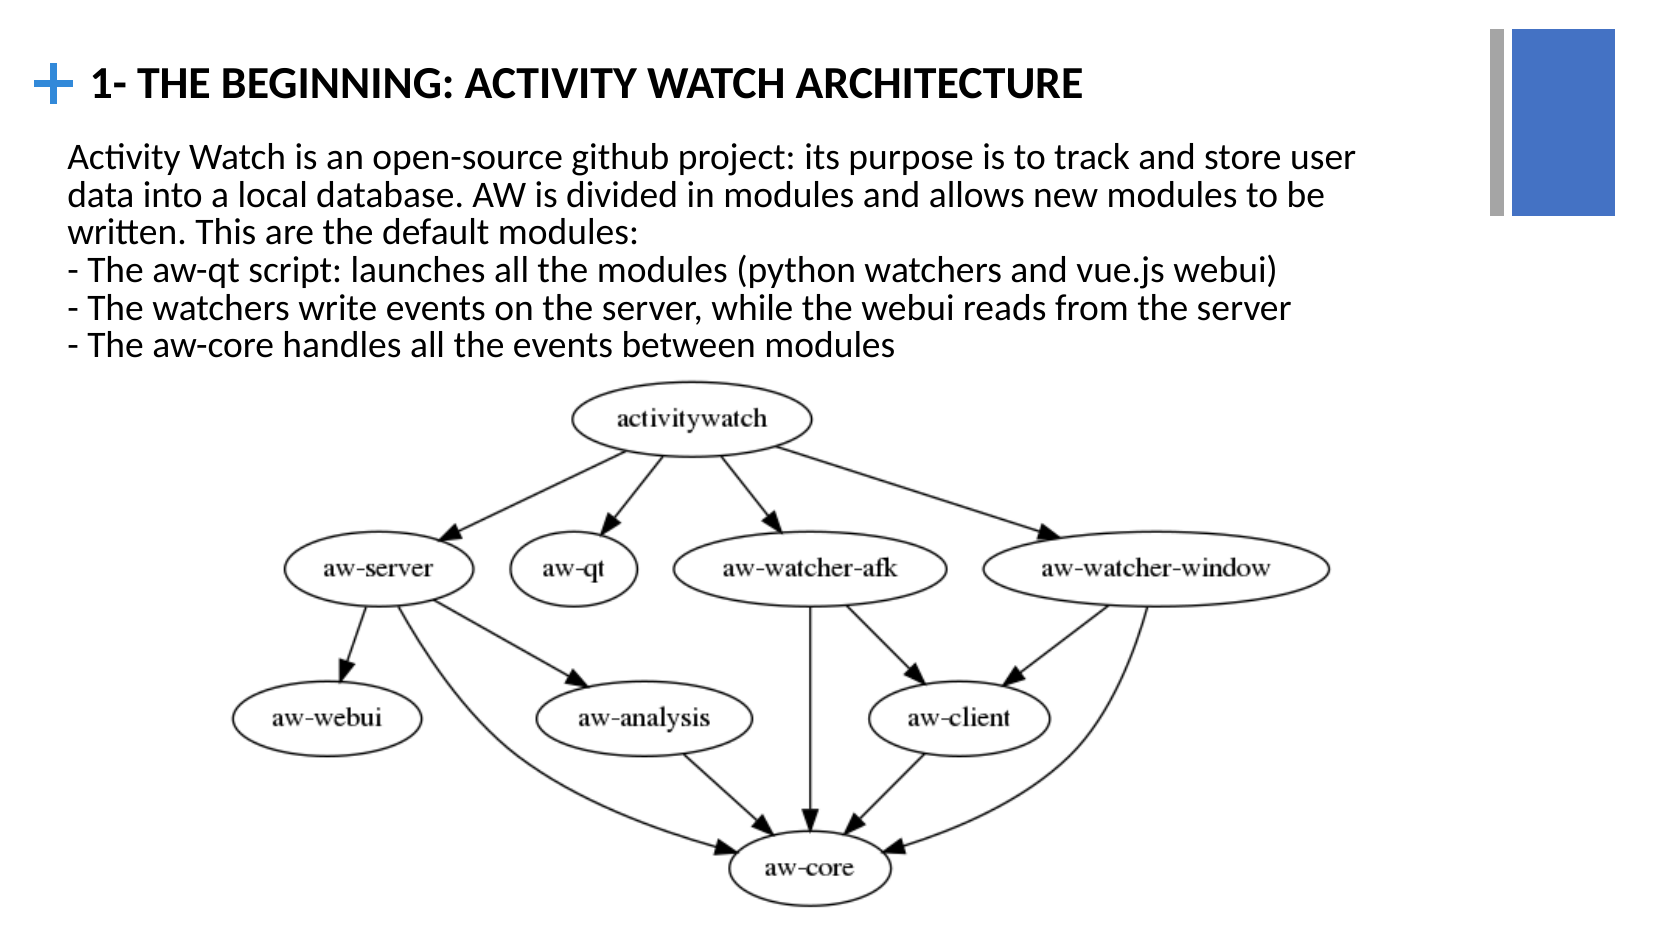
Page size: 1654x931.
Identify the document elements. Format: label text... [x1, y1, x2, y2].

text_box Activity Watch is an open-source github project: its purpose is to track and store user data into a local database. AW is divided in modules and allows new modules to be written. This are the default modules: - The aw-qt script: launches all the modules (python watchers and vue.js webui) - The watchers write events on the server, while the webui reads from the server - The aw-core handles all the events between modules [52, 133, 1407, 375]
text_box [1490, 29, 1504, 216]
text_box [1512, 29, 1615, 216]
text_box 1- THE BEGINNING: ACTIVITY WATCH ARCHITECTURE [74, 56, 1255, 133]
picture [225, 374, 1338, 915]
text_box [34, 63, 73, 104]
